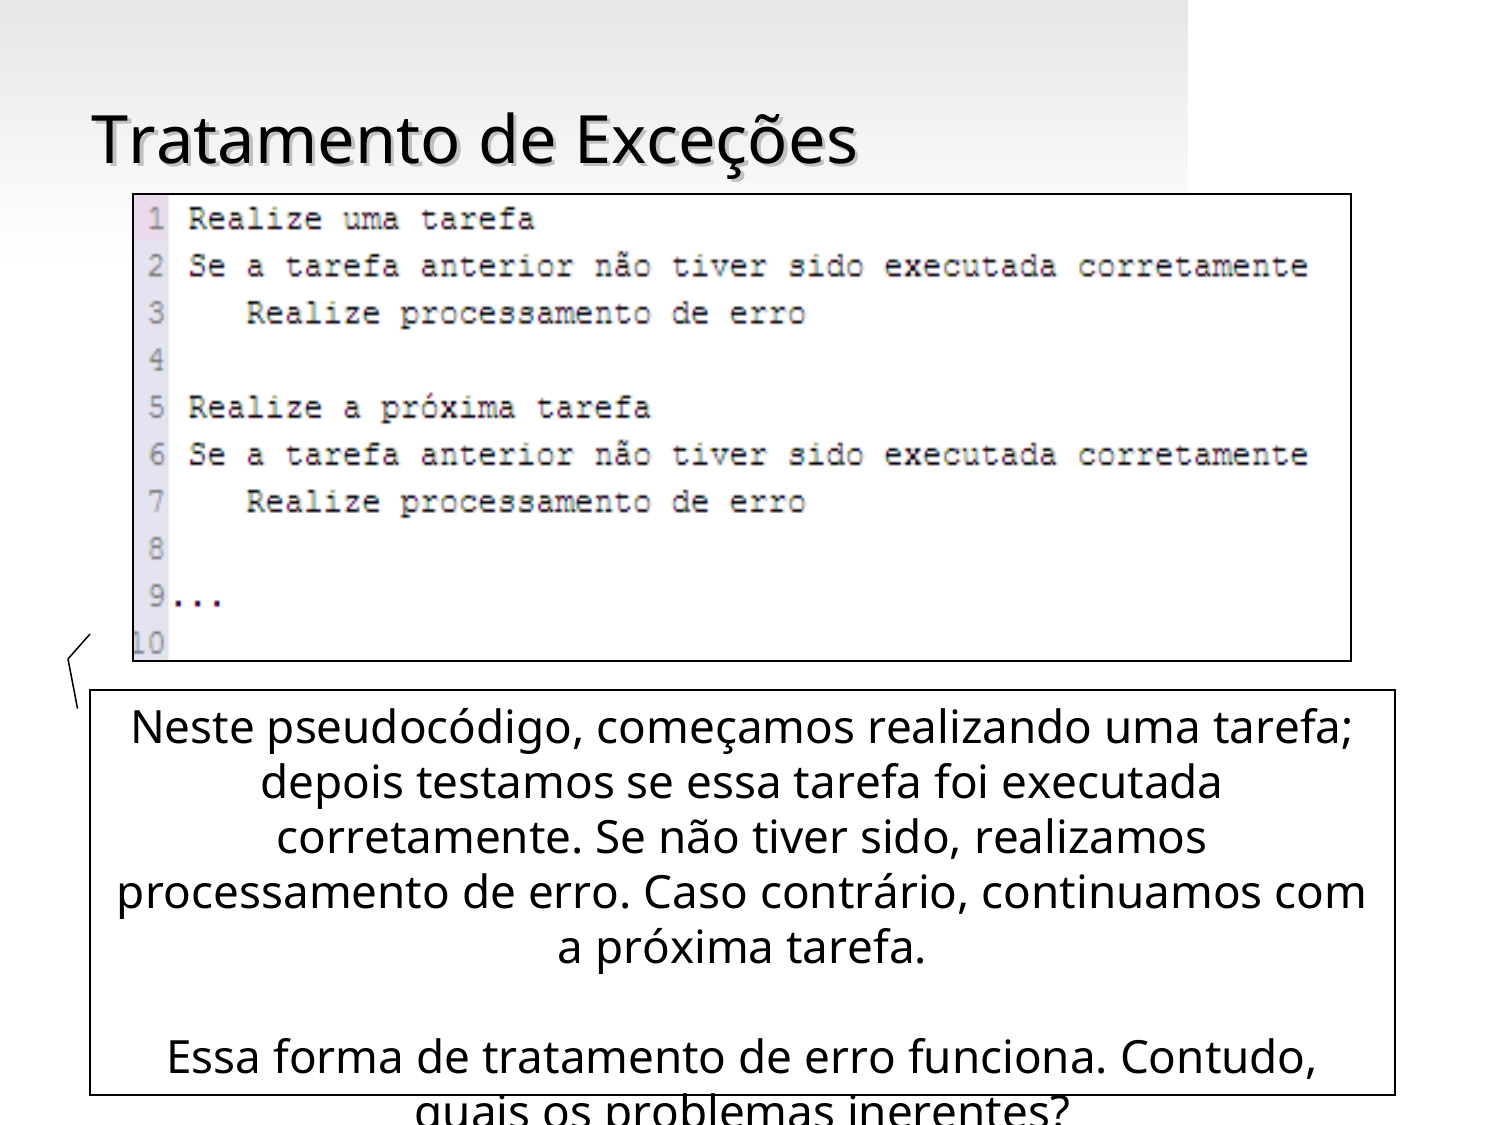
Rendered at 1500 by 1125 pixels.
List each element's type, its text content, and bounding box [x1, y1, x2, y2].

text_box Neste pseudocódigo, começamos realizando uma tarefa; depois testamos se essa tarefa foi executada corretamente. Se não tiver sido, realizamos processamento de erro. Caso contrário, continuamos com a próxima tarefa. Essa forma de tratamento de erro funciona. Contudo, quais os problemas inerentes? [90, 690, 1395, 1095]
picture [133, 195, 1351, 661]
title Tratamento de Exceções [76, 42, 1427, 231]
